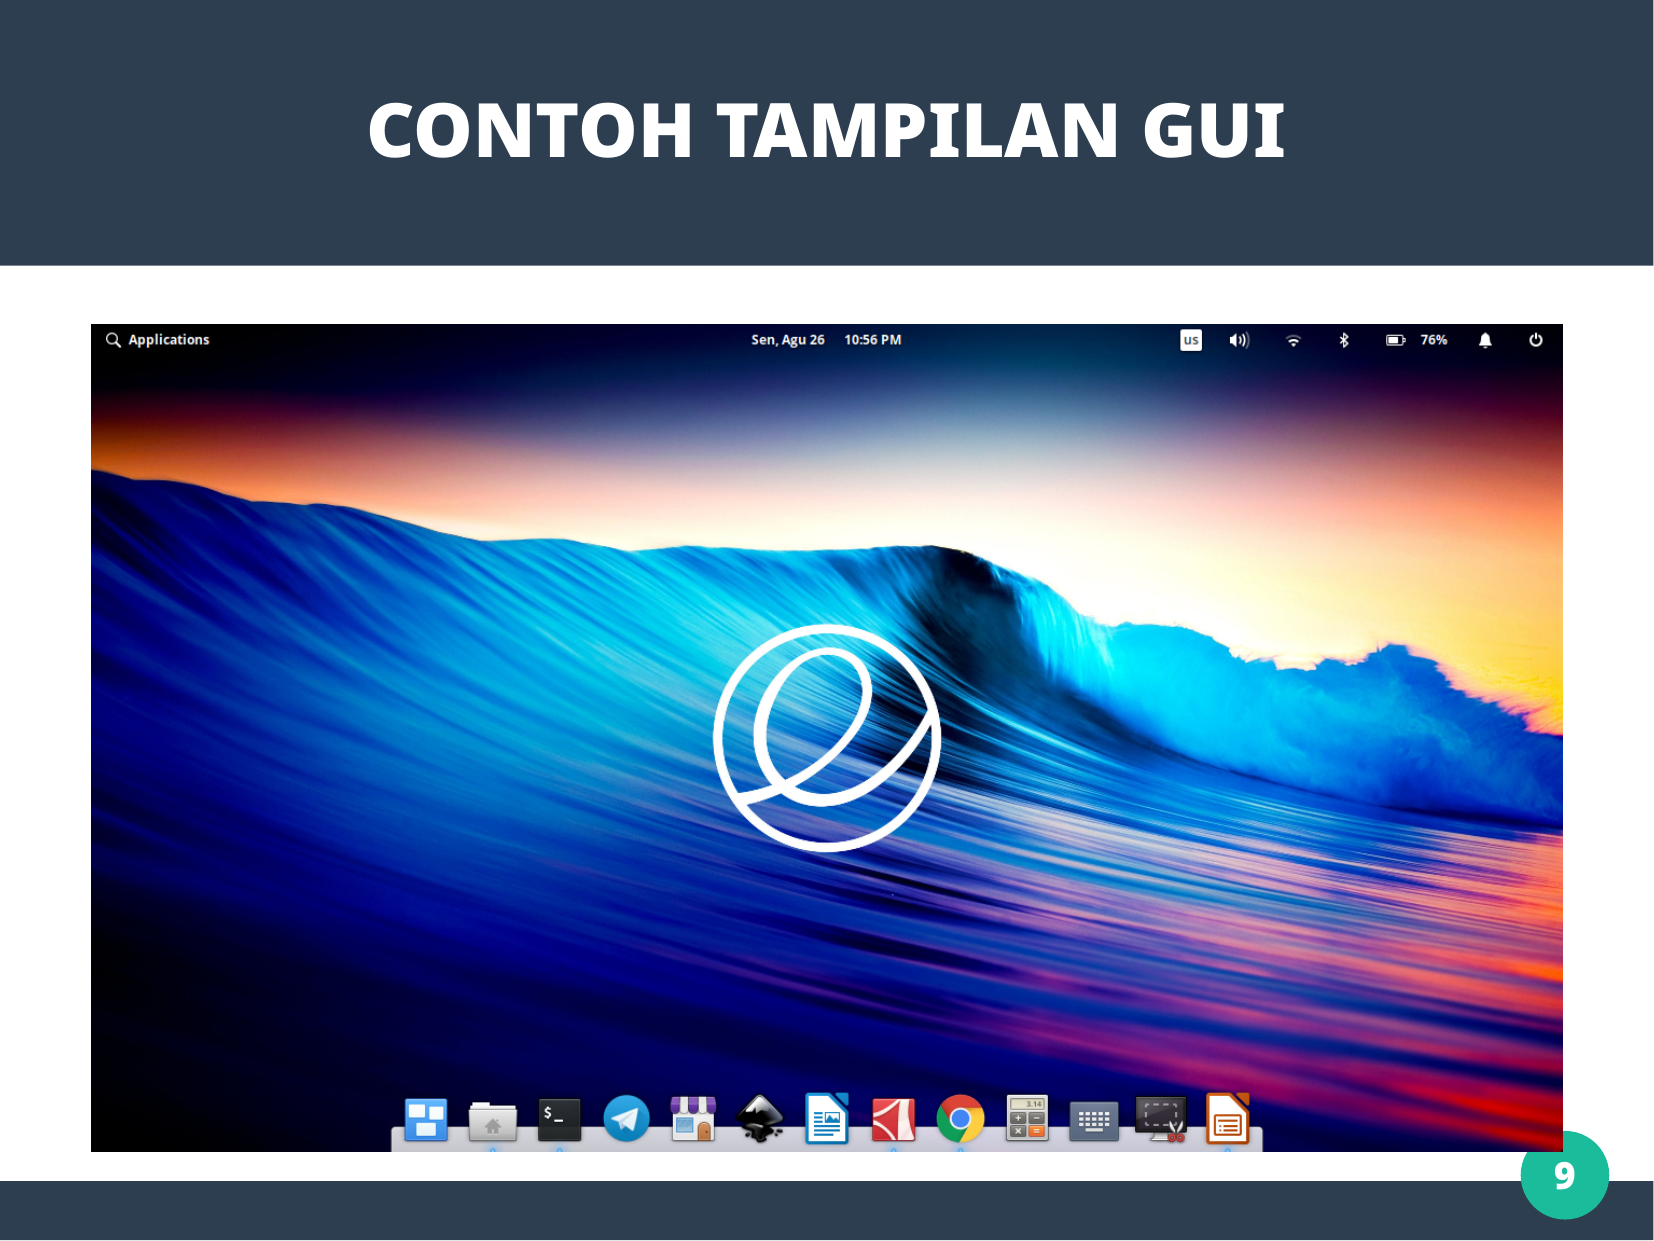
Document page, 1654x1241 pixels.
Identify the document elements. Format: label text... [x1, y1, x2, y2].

picture [91, 324, 1563, 1152]
title CONTOH TAMPILAN GUI [59, 49, 1595, 207]
